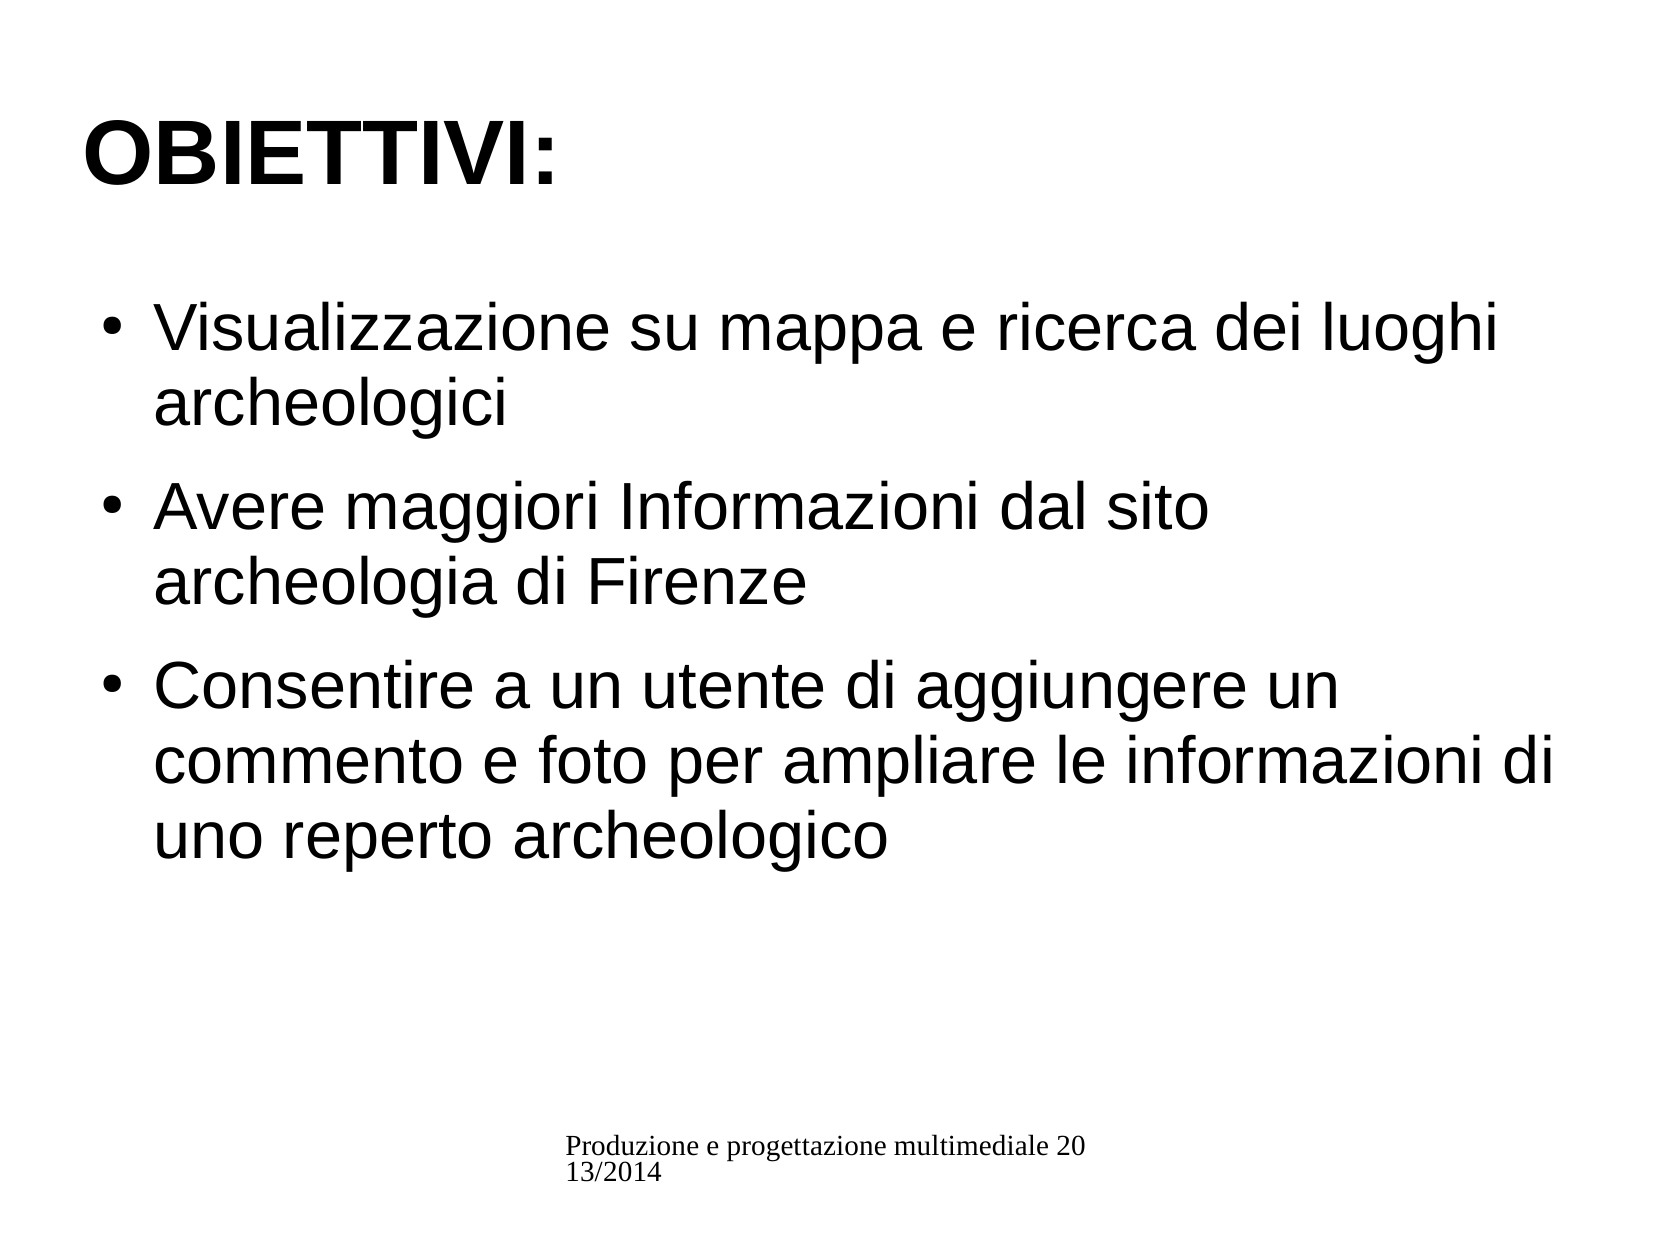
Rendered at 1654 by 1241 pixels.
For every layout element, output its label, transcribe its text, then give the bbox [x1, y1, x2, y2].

title OBIETTIVI: [82, 49, 1571, 257]
list Visualizzazione su mappa e ricerca dei luoghi archeologici Avere maggiori Informazioni dal sito archeologia di Firenze Consentire a un utente di aggiungere un commento e foto per ampliare le informazioni di uno reperto archeologico [82, 290, 1571, 1109]
